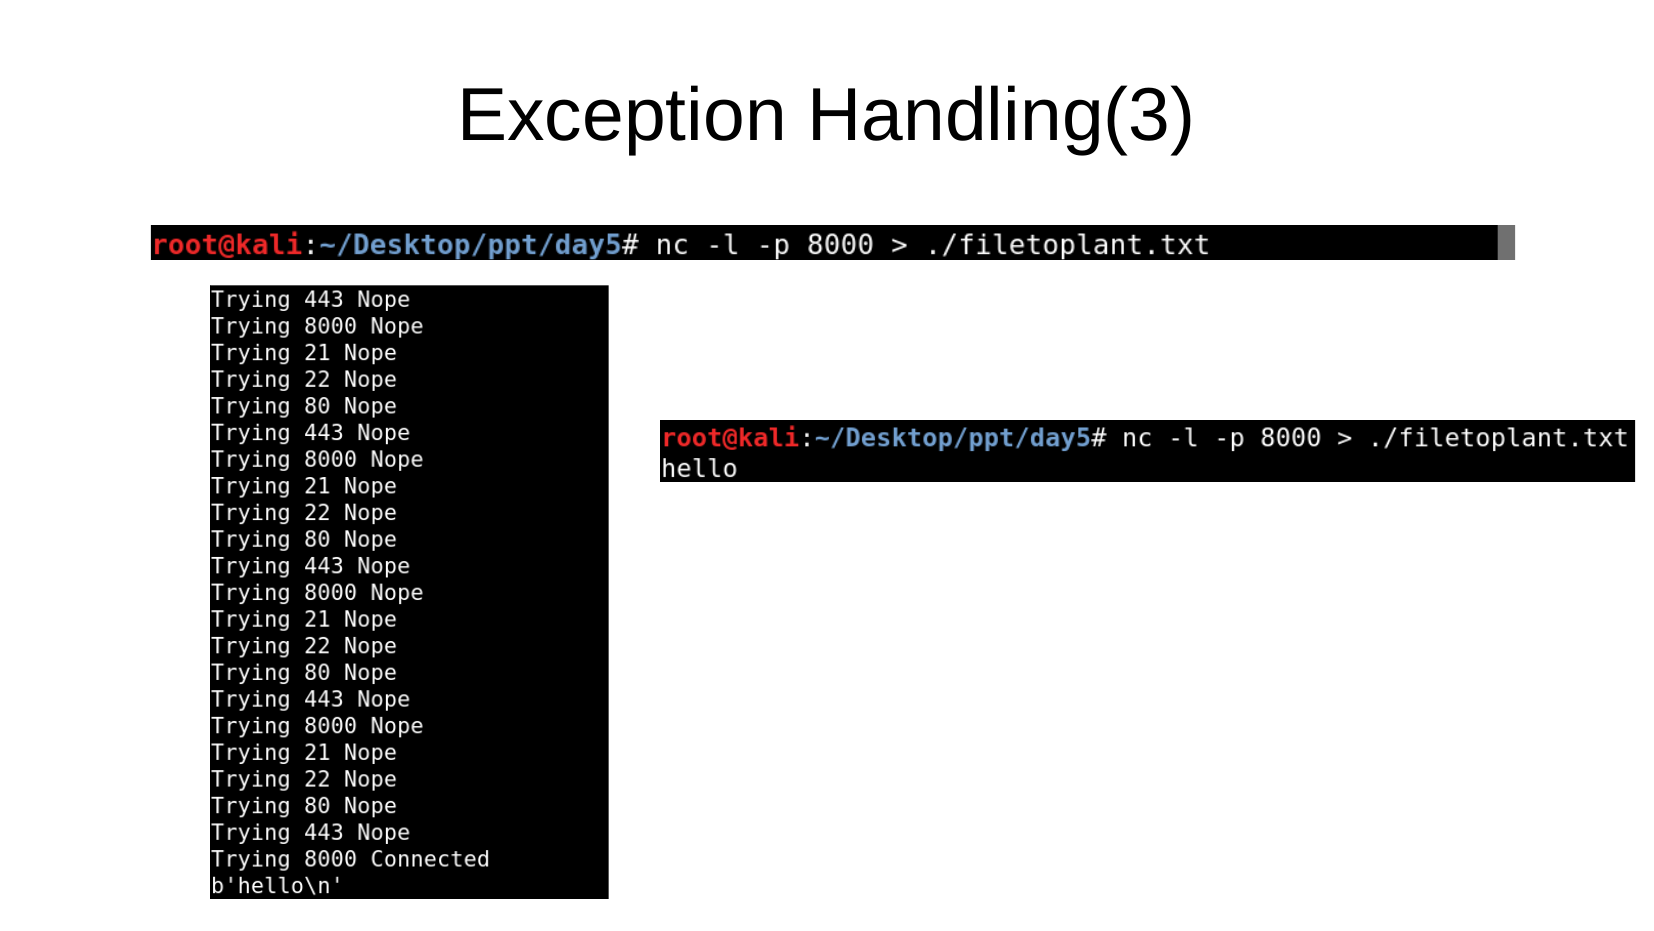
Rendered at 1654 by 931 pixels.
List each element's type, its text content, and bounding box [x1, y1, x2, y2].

picture [660, 420, 1636, 482]
title Exception Handling(3) [82, 37, 1571, 193]
picture [209, 285, 609, 899]
picture [150, 225, 1516, 260]
